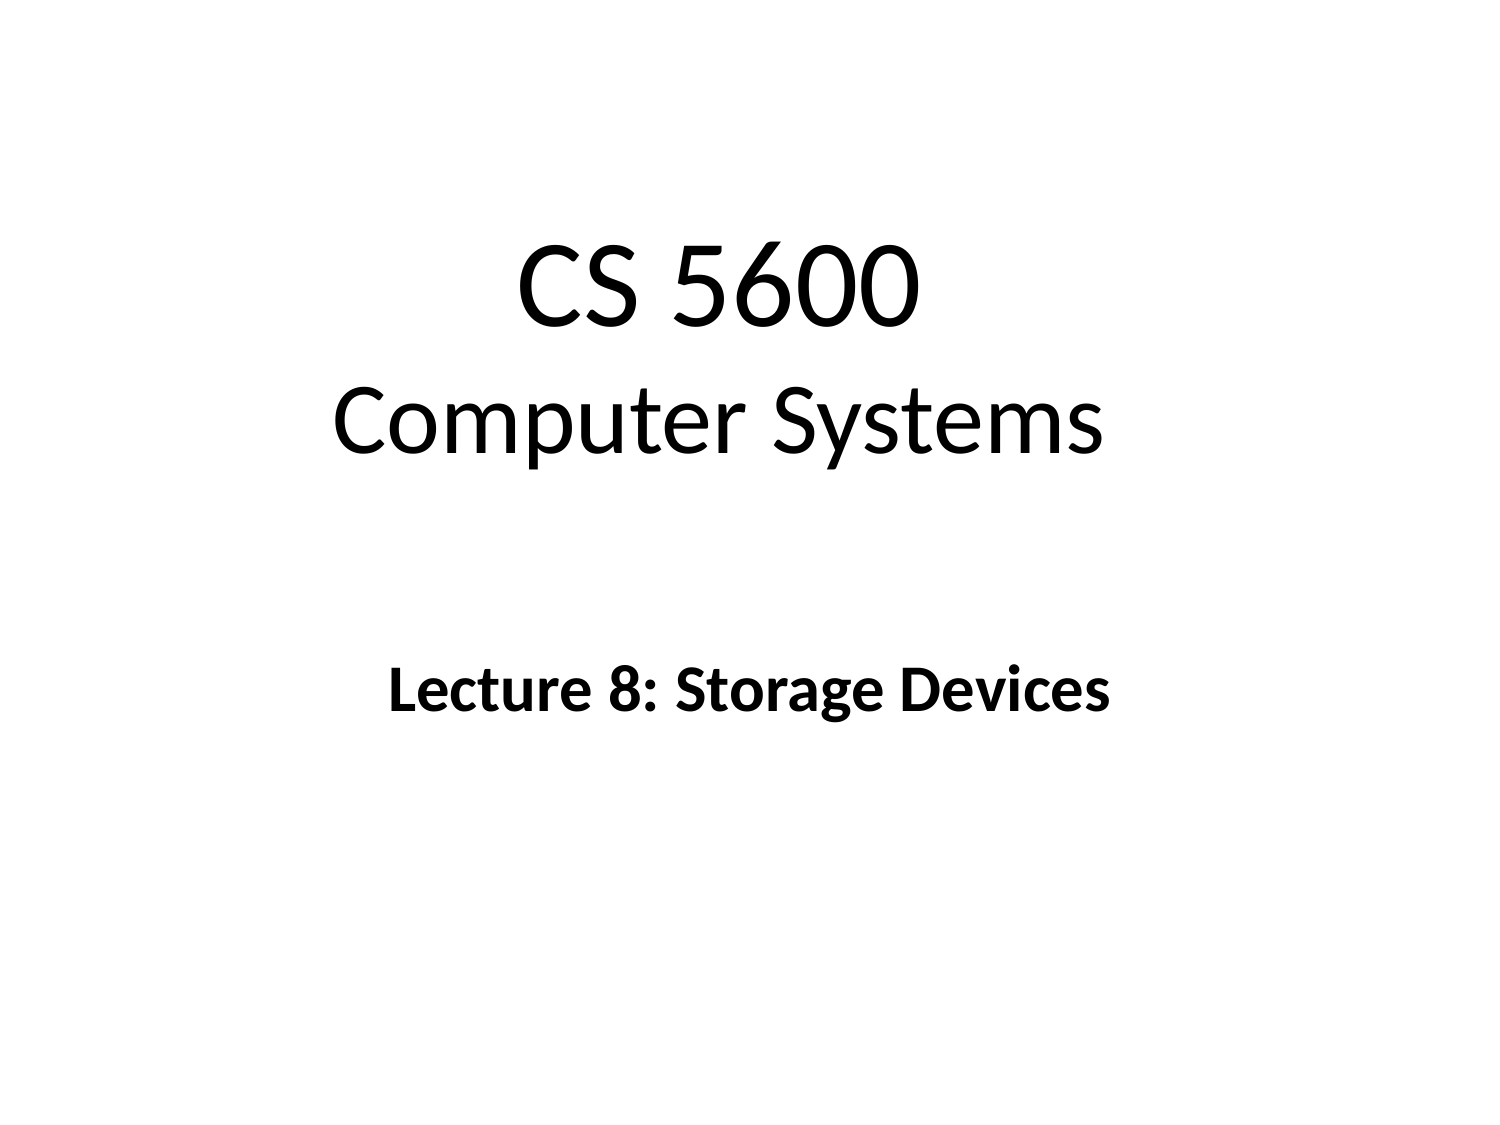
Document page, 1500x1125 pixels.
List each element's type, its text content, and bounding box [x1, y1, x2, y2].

title CS 5600 Computer Systems [112, 187, 1326, 488]
subtitle Lecture 8: Storage Devices [225, 637, 1275, 925]
